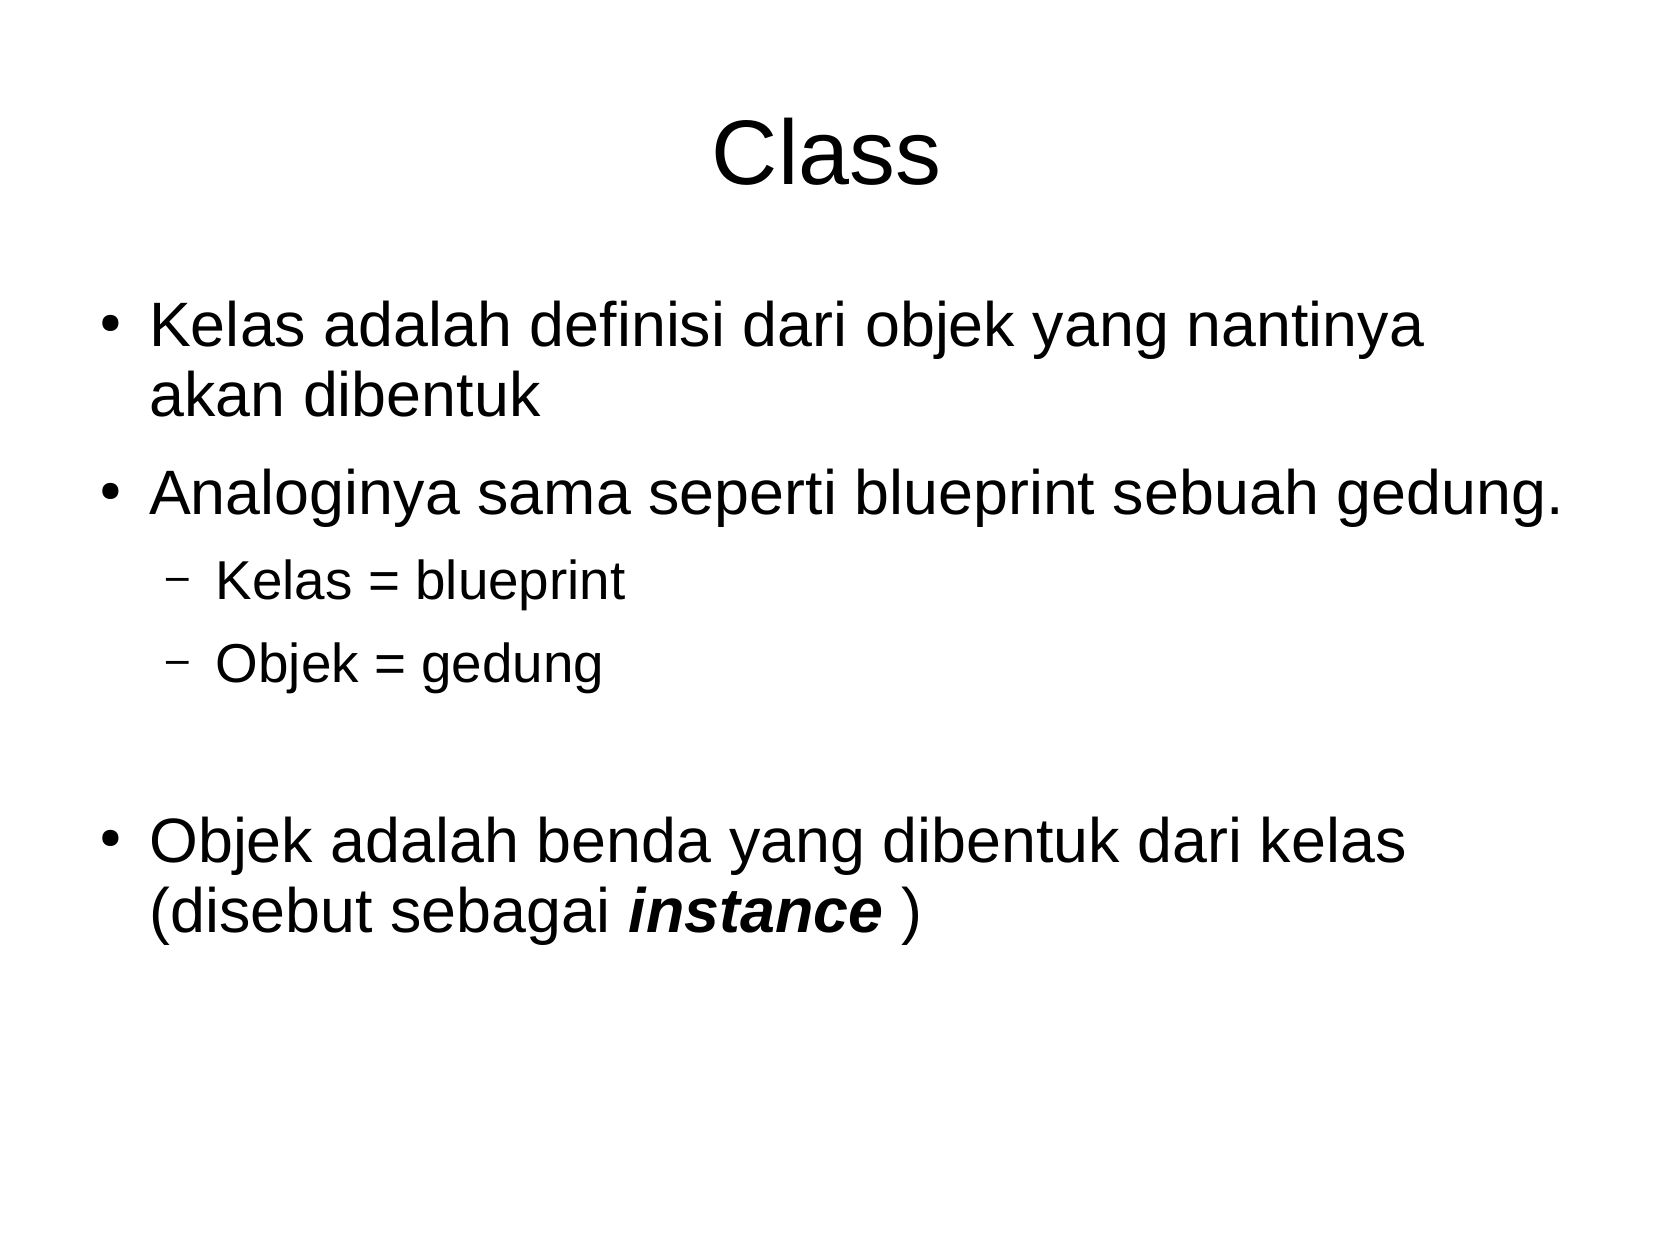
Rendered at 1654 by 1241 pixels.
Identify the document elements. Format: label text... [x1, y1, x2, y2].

title Class [82, 49, 1571, 257]
list Kelas adalah definisi dari objek yang nantinya akan dibentuk Analoginya sama seperti blueprint sebuah gedung. Kelas = blueprint Objek = gedung Objek adalah benda yang dibentuk dari kelas (disebut sebagai instance ) [82, 290, 1571, 1010]
